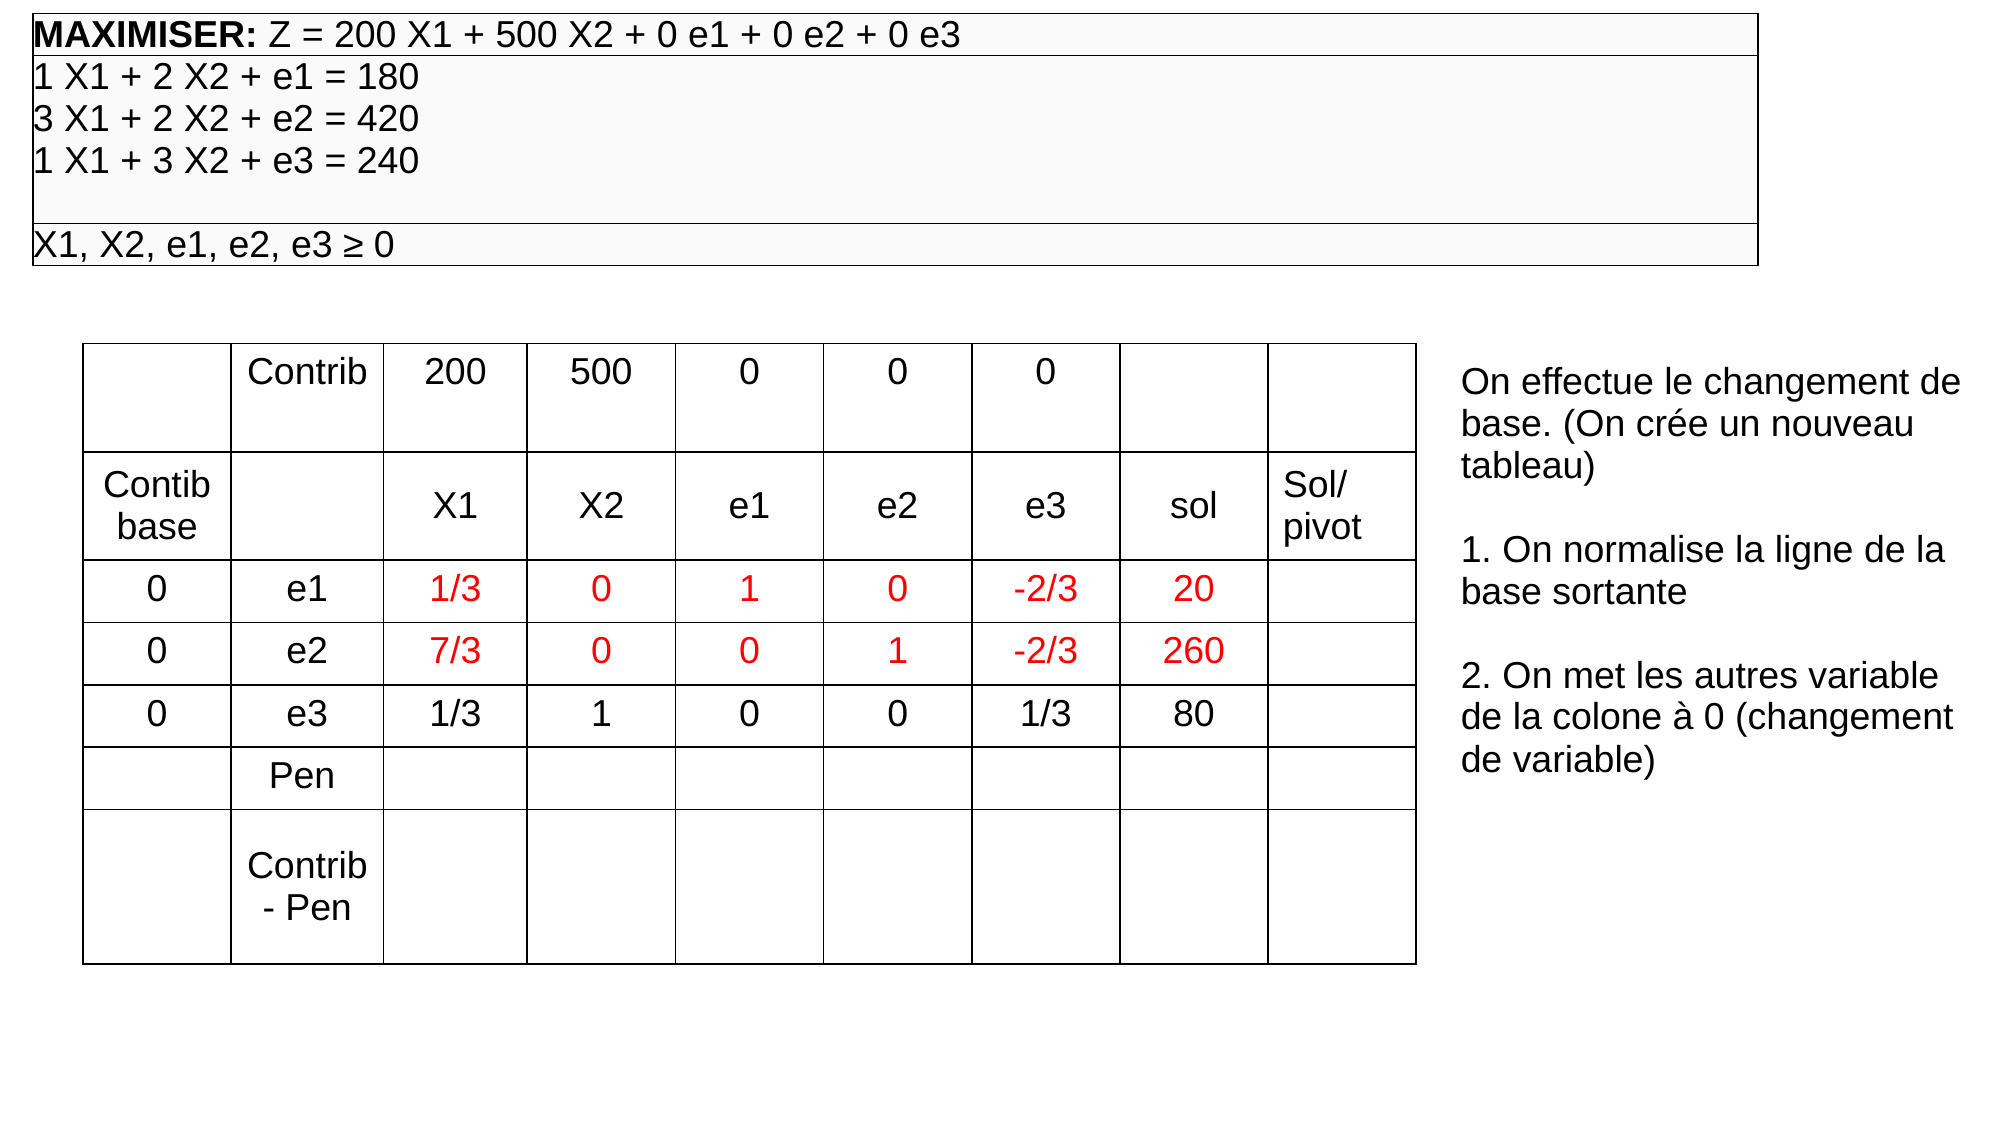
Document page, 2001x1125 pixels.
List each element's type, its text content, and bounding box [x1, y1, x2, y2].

table_cell 1 [824, 623, 971, 684]
table_header 200 [384, 344, 526, 451]
table_cell 1/3 [973, 686, 1119, 746]
table_cell [384, 748, 526, 809]
table_cell [824, 810, 971, 963]
table_cell Pen [232, 748, 383, 809]
table_cell Contib base [84, 453, 230, 559]
table_cell [232, 453, 383, 559]
table_header 500 [528, 344, 675, 451]
table_cell 80 [1121, 686, 1267, 746]
table_header [84, 344, 230, 451]
table_cell X1, X2, e1, e2, e3 ≥ 0 [34, 224, 1757, 265]
table_cell 0 [824, 561, 971, 622]
table_cell e3 [973, 453, 1119, 559]
table_cell [676, 810, 823, 963]
table_cell 1/3 [384, 686, 526, 746]
table_cell 0 [824, 686, 971, 746]
table_header 0 [676, 344, 823, 451]
table_cell Sol/pivot [1269, 453, 1415, 559]
table_cell [1269, 623, 1415, 684]
table_cell [1121, 810, 1267, 963]
table_cell [528, 810, 675, 963]
table_cell 260 [1121, 623, 1267, 684]
table_header MAXIMISER: Z = 200 X1 + 500 X2 + 0 e1 + 0 e2 + 0 e3 [34, 14, 1757, 55]
table_cell [1269, 686, 1415, 746]
table_cell e3 [232, 686, 383, 746]
table_header [1269, 344, 1415, 451]
text_box On effectue le changement de base. (On crée un nouveau tableau) 1. On normalise la ligne de la base sortante 2. On met les autres variable de la colone à 0 (changement de variable) [1446, 352, 1988, 901]
table_cell Contrib - Pen [232, 810, 383, 963]
table_cell [973, 810, 1119, 963]
table_cell 7/3 [384, 623, 526, 684]
table_cell [1121, 748, 1267, 809]
table_cell [1269, 748, 1415, 809]
table_cell [1269, 810, 1415, 963]
table_cell 0 [84, 623, 230, 684]
table_cell 0 [528, 623, 675, 684]
table_cell 1 [676, 561, 823, 622]
table_cell [384, 810, 526, 963]
table_cell e2 [824, 453, 971, 559]
table_cell 0 [84, 686, 230, 746]
table_cell [1269, 561, 1415, 622]
table_cell e1 [676, 453, 823, 559]
table_cell 0 [676, 686, 823, 746]
table_cell sol [1121, 453, 1267, 559]
table_cell 0 [676, 623, 823, 684]
table_header 0 [824, 344, 971, 451]
table_cell -2/3 [973, 623, 1119, 684]
table_cell 0 [528, 561, 675, 622]
table_cell 1/3 [384, 561, 526, 622]
table_cell -2/3 [973, 561, 1119, 622]
table_cell e1 [232, 561, 383, 622]
table_cell [528, 748, 675, 809]
table_cell [824, 748, 971, 809]
table_header 0 [973, 344, 1119, 451]
table_cell 20 [1121, 561, 1267, 622]
table_header [1121, 344, 1267, 451]
table_cell [973, 748, 1119, 809]
table_cell X1 [384, 453, 526, 559]
table_cell [676, 748, 823, 809]
table_cell 1 [528, 686, 675, 746]
table_cell e2 [232, 623, 383, 684]
table_cell [84, 748, 230, 809]
table_cell X2 [528, 453, 675, 559]
table_cell 0 [84, 561, 230, 622]
table_header Contrib [232, 344, 383, 451]
table_cell [84, 810, 230, 963]
table_cell 1 X1 + 2 X2 + e1 = 180 3 X1 + 2 X2 + e2 = 420 1 X1 + 3 X2 + e3 = 240 [34, 56, 1757, 223]
